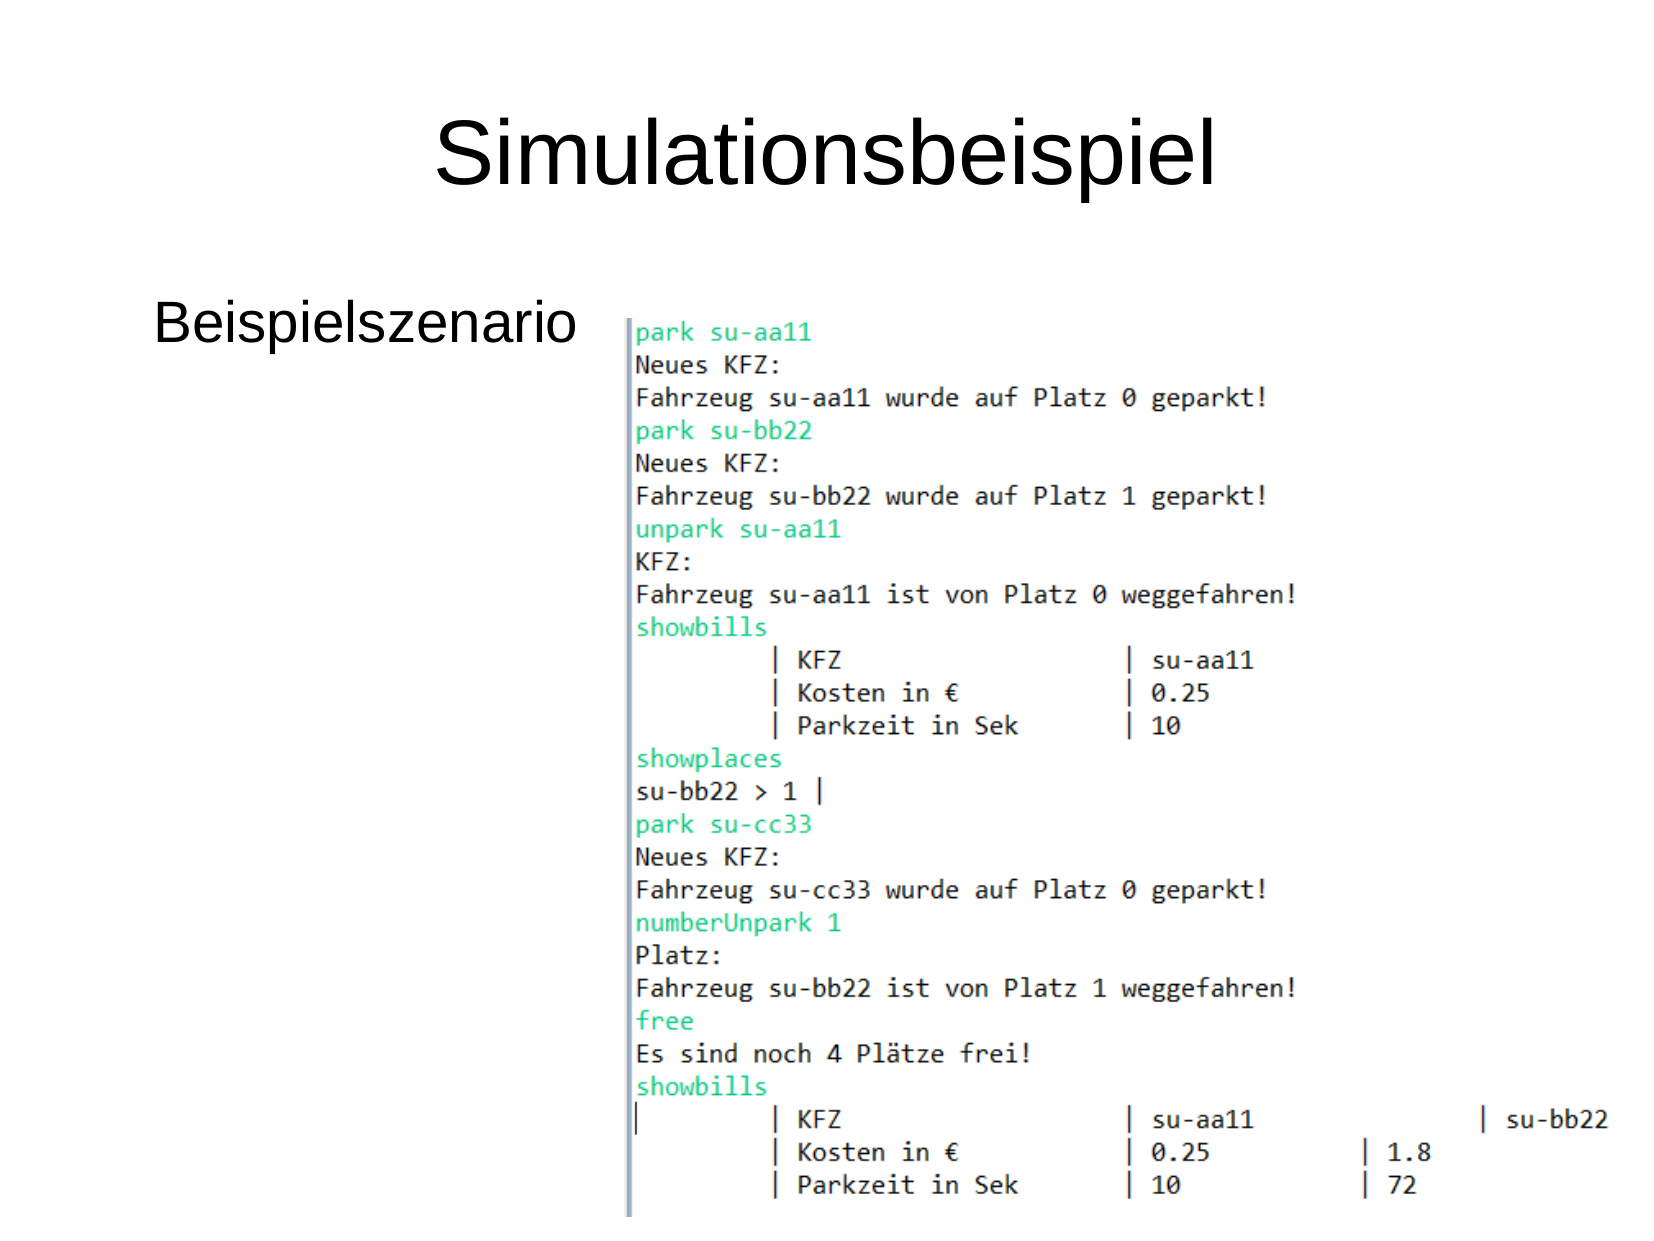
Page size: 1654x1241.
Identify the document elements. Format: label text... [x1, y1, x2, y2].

list Beispielszenario [82, 290, 625, 1010]
picture [624, 318, 1630, 1217]
title Simulationsbeispiel [82, 49, 1571, 257]
